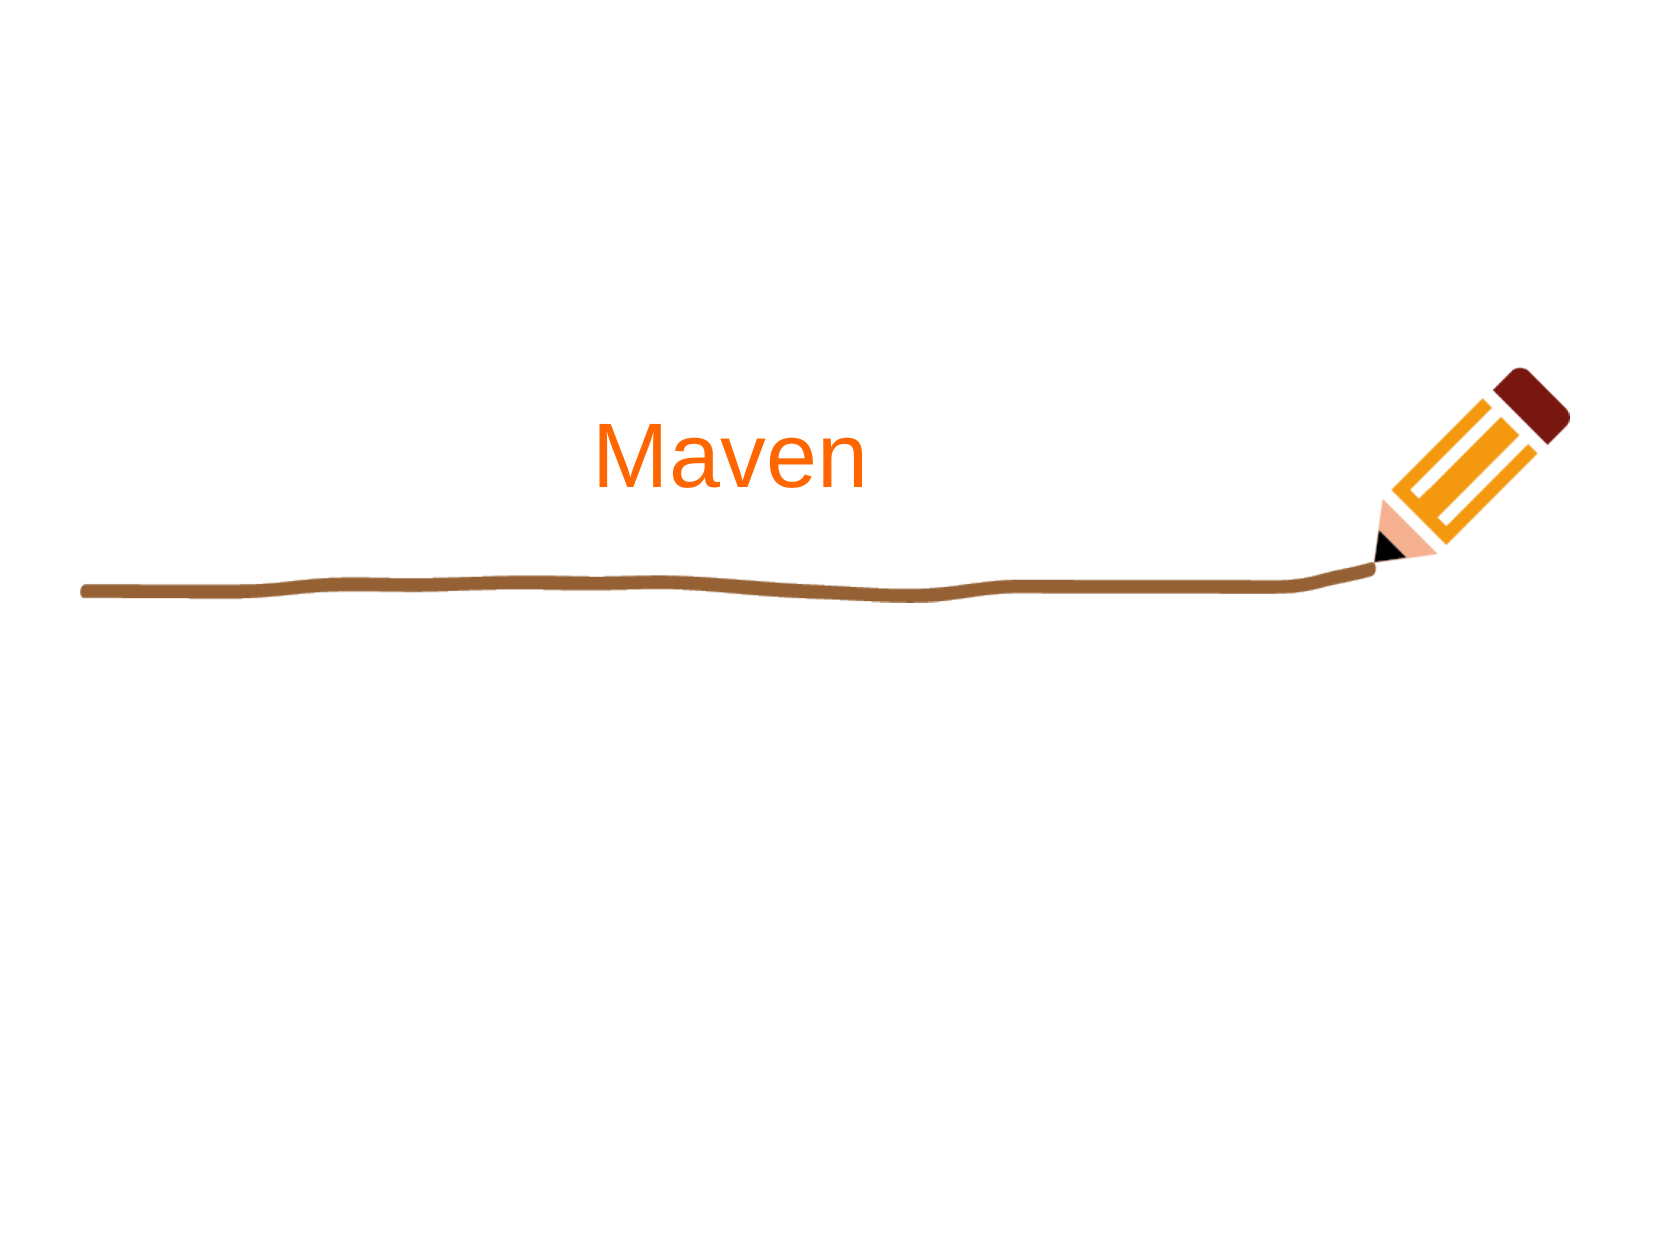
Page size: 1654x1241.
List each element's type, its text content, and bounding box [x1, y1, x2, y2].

title Maven [82, 352, 1379, 560]
picture [80, 367, 1570, 603]
